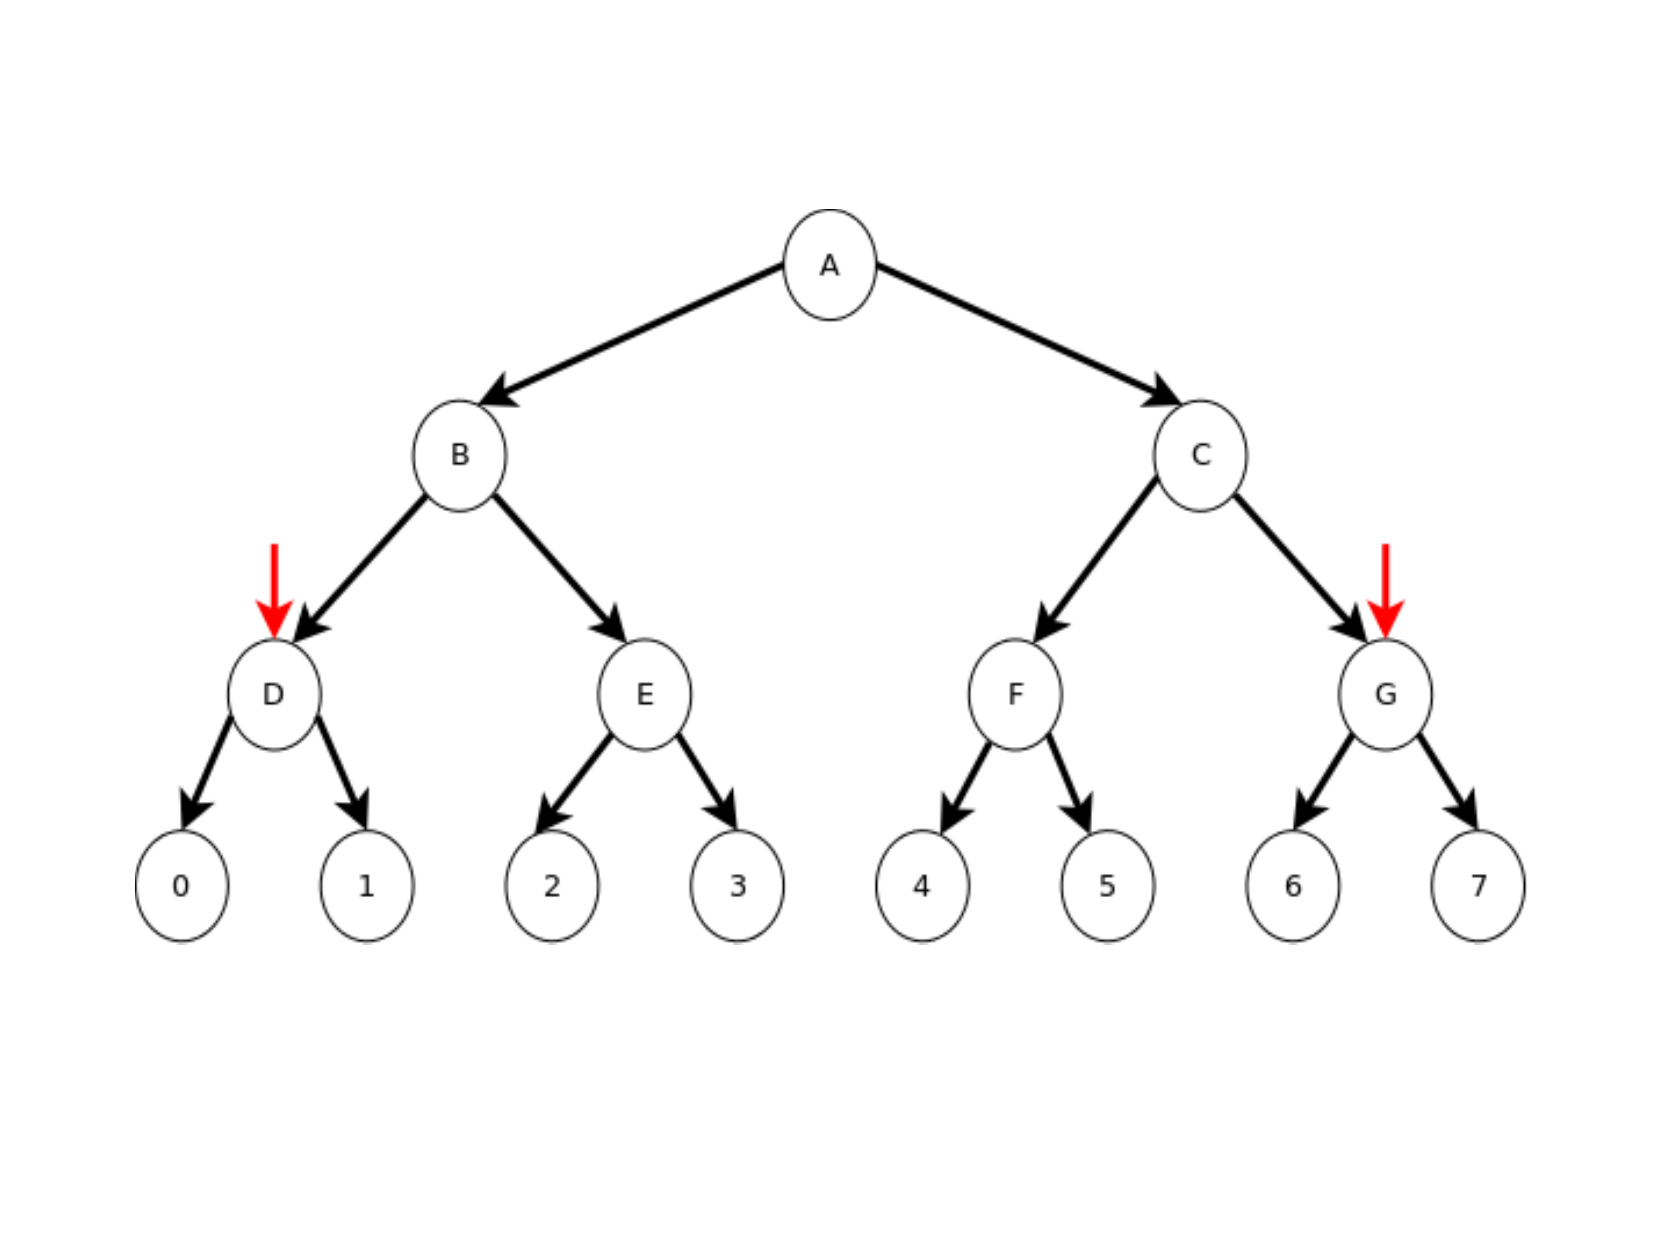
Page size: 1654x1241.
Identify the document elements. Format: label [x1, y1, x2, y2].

picture [135, 209, 1531, 946]
